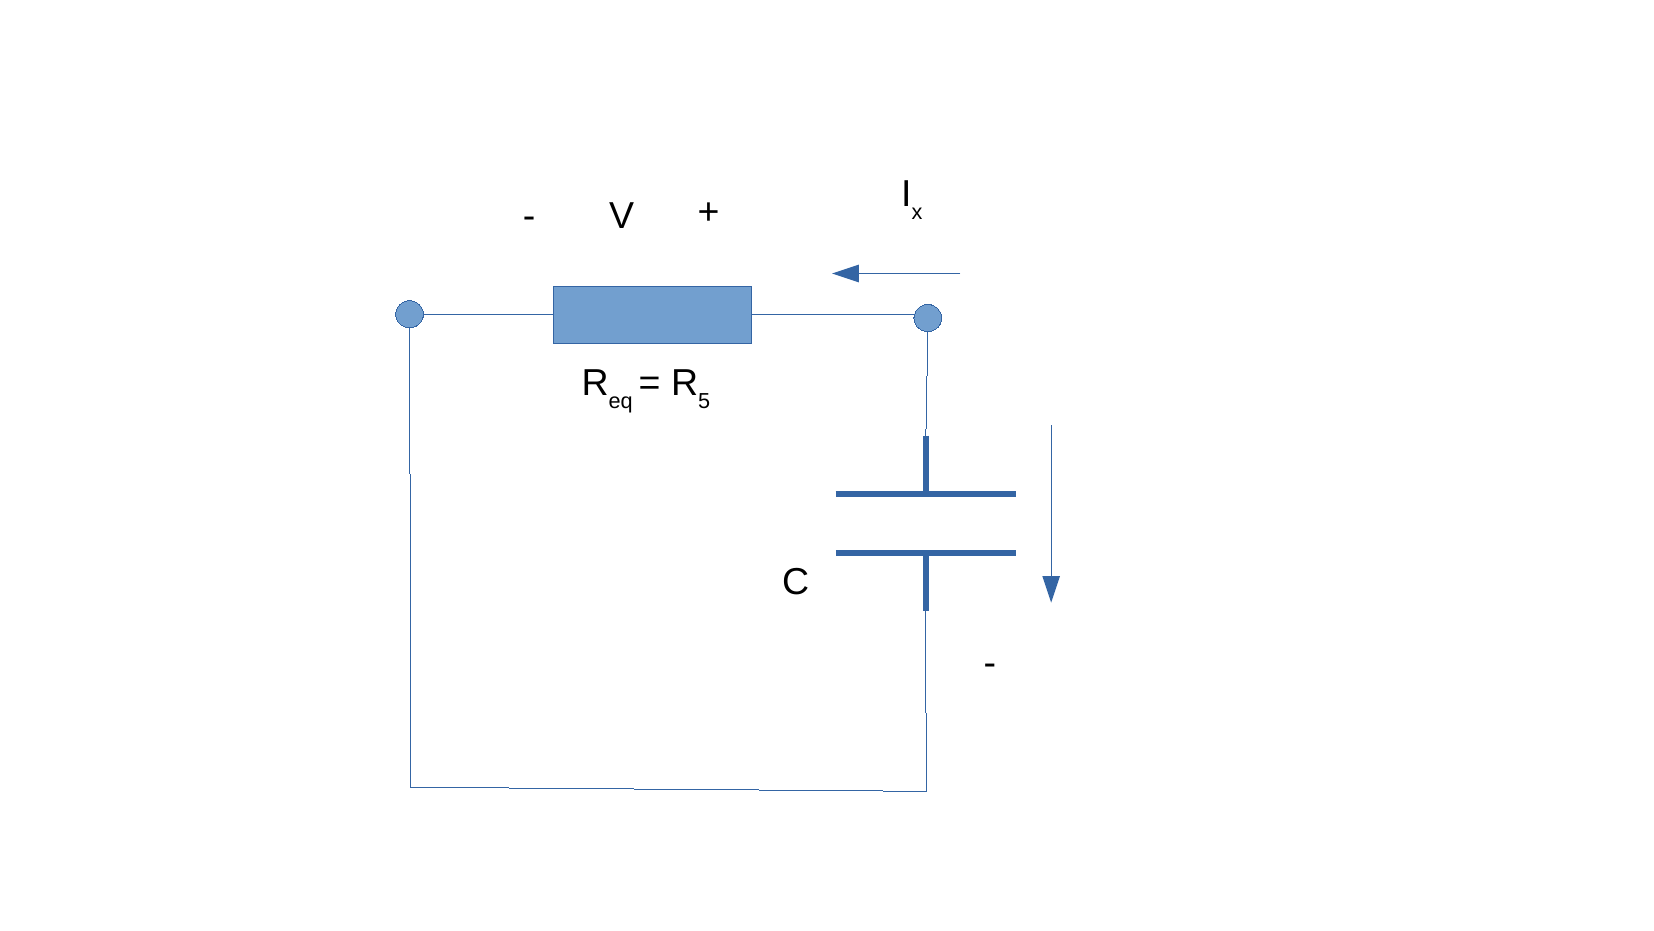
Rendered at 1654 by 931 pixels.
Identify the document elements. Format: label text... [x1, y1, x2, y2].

text_box Req = R5 [566, 354, 845, 533]
text_box Ix [886, 165, 1054, 266]
text_box V [638, 186, 720, 274]
text_box - [508, 186, 638, 274]
text_box [553, 286, 752, 344]
text_box [913, 304, 942, 332]
text_box - [968, 633, 1099, 721]
text_box C [767, 553, 905, 670]
text_box [395, 300, 424, 328]
text_box + [682, 183, 794, 271]
